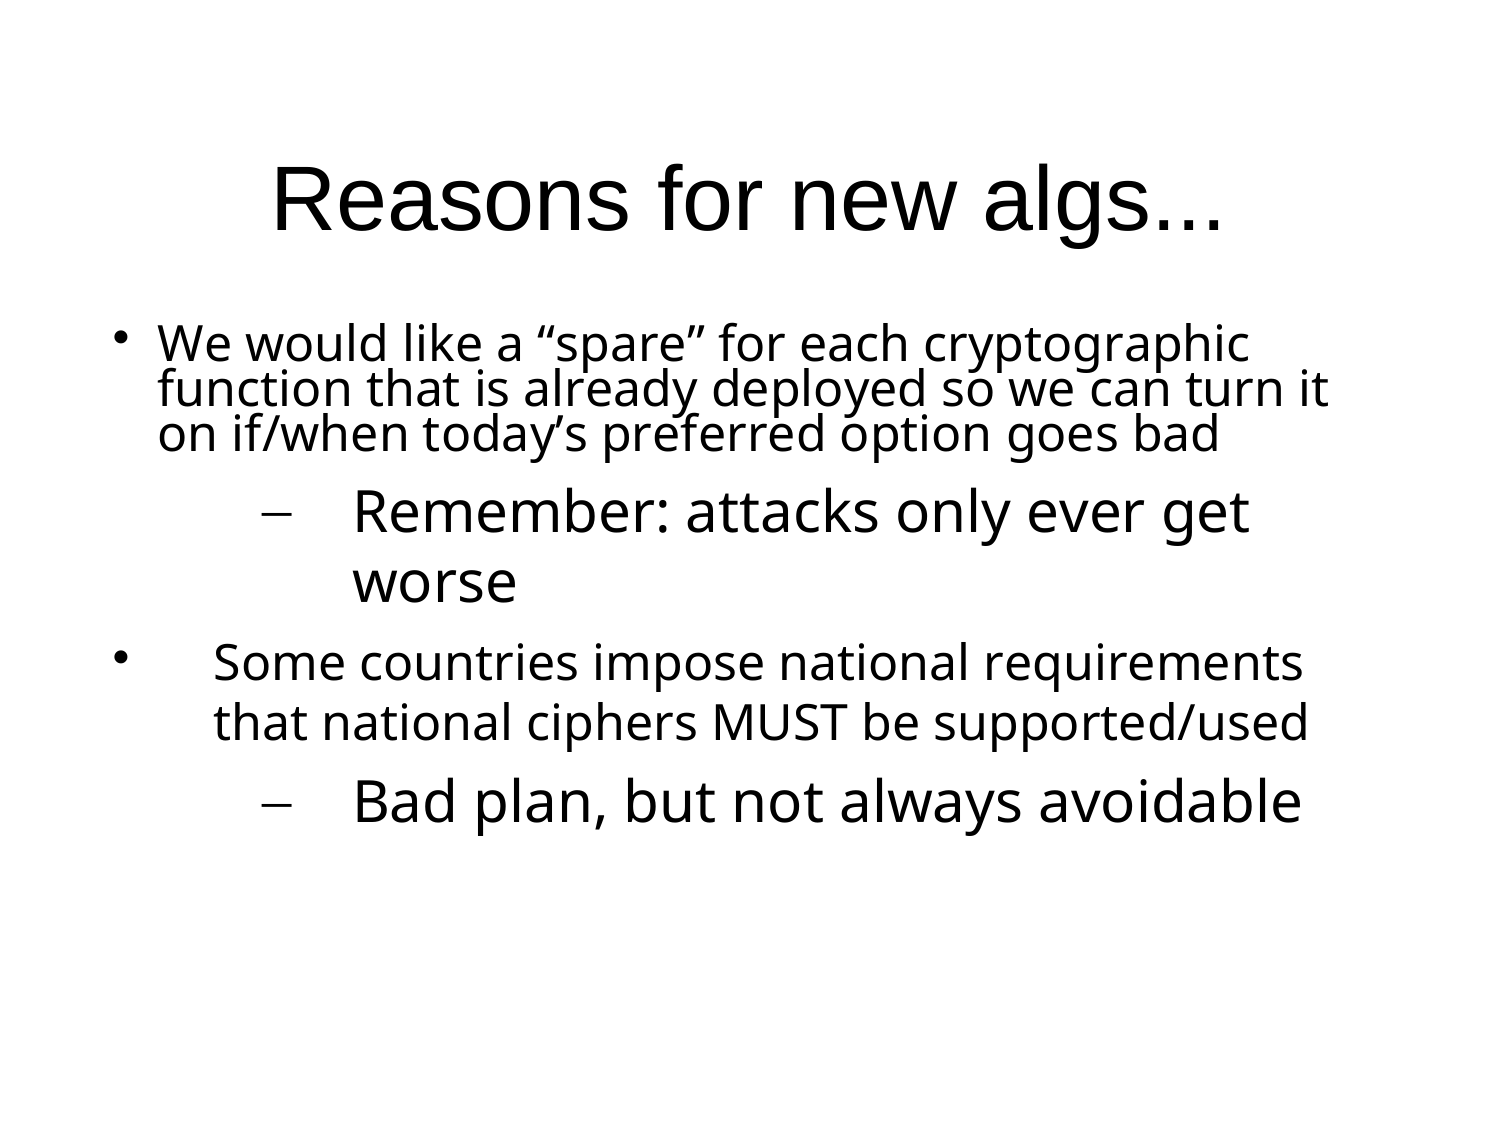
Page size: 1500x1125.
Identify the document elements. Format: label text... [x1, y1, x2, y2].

list We would like a “spare” for each cryptographic function that is already deployed so we can turn it on if/when today’s preferred option goes bad Remember: attacks only ever get worse Some countries impose national requirements that national ciphers MUST be supported/used Bad plan, but not always avoidable [112, 324, 1387, 985]
title Reasons for new algs... [112, 107, 1387, 280]
